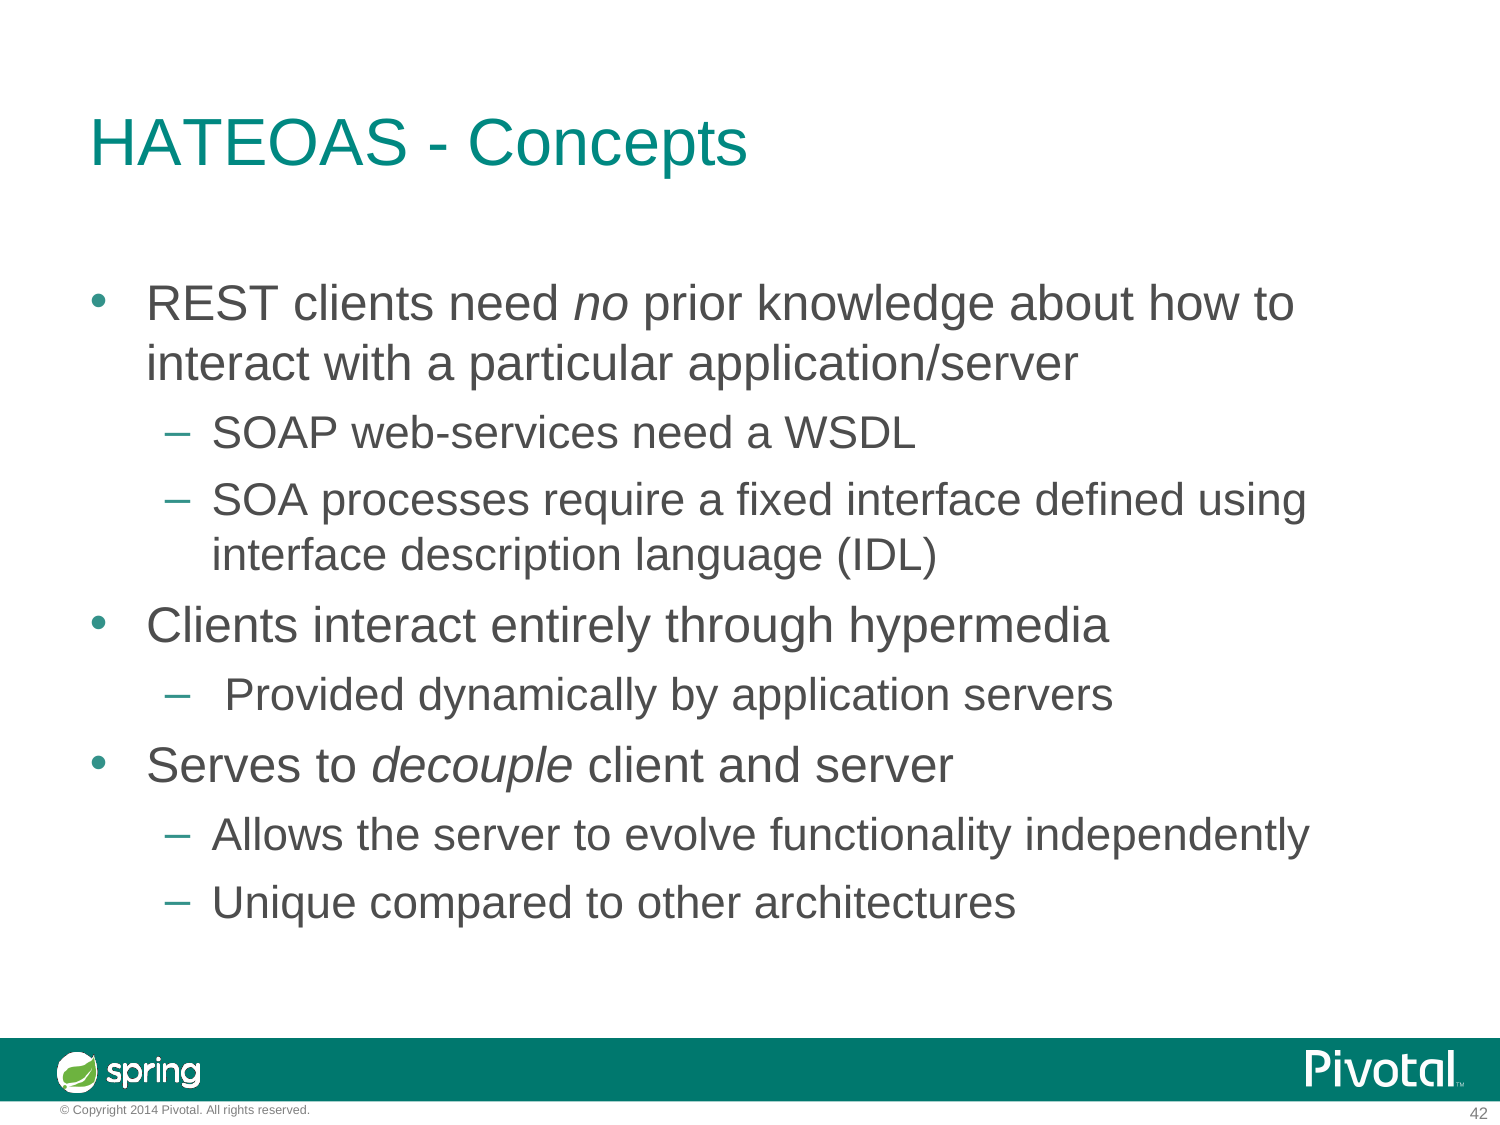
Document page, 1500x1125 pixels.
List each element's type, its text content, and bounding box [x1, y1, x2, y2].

picture [1306, 1050, 1464, 1087]
picture [32, 1041, 210, 1103]
title HATEOAS - Concepts [75, 45, 1426, 233]
list REST clients need no prior knowledge about how to interact with a particular application/server SOAP web-services need a WSDL SOA processes require a fixed interface defined using interface description language (IDL) Clients interact entirely through hypermedia Provided dynamically by application servers Serves to decouple client and server Allows the server to evolve functionality independently Unique compared to other architectures [75, 262, 1426, 1005]
